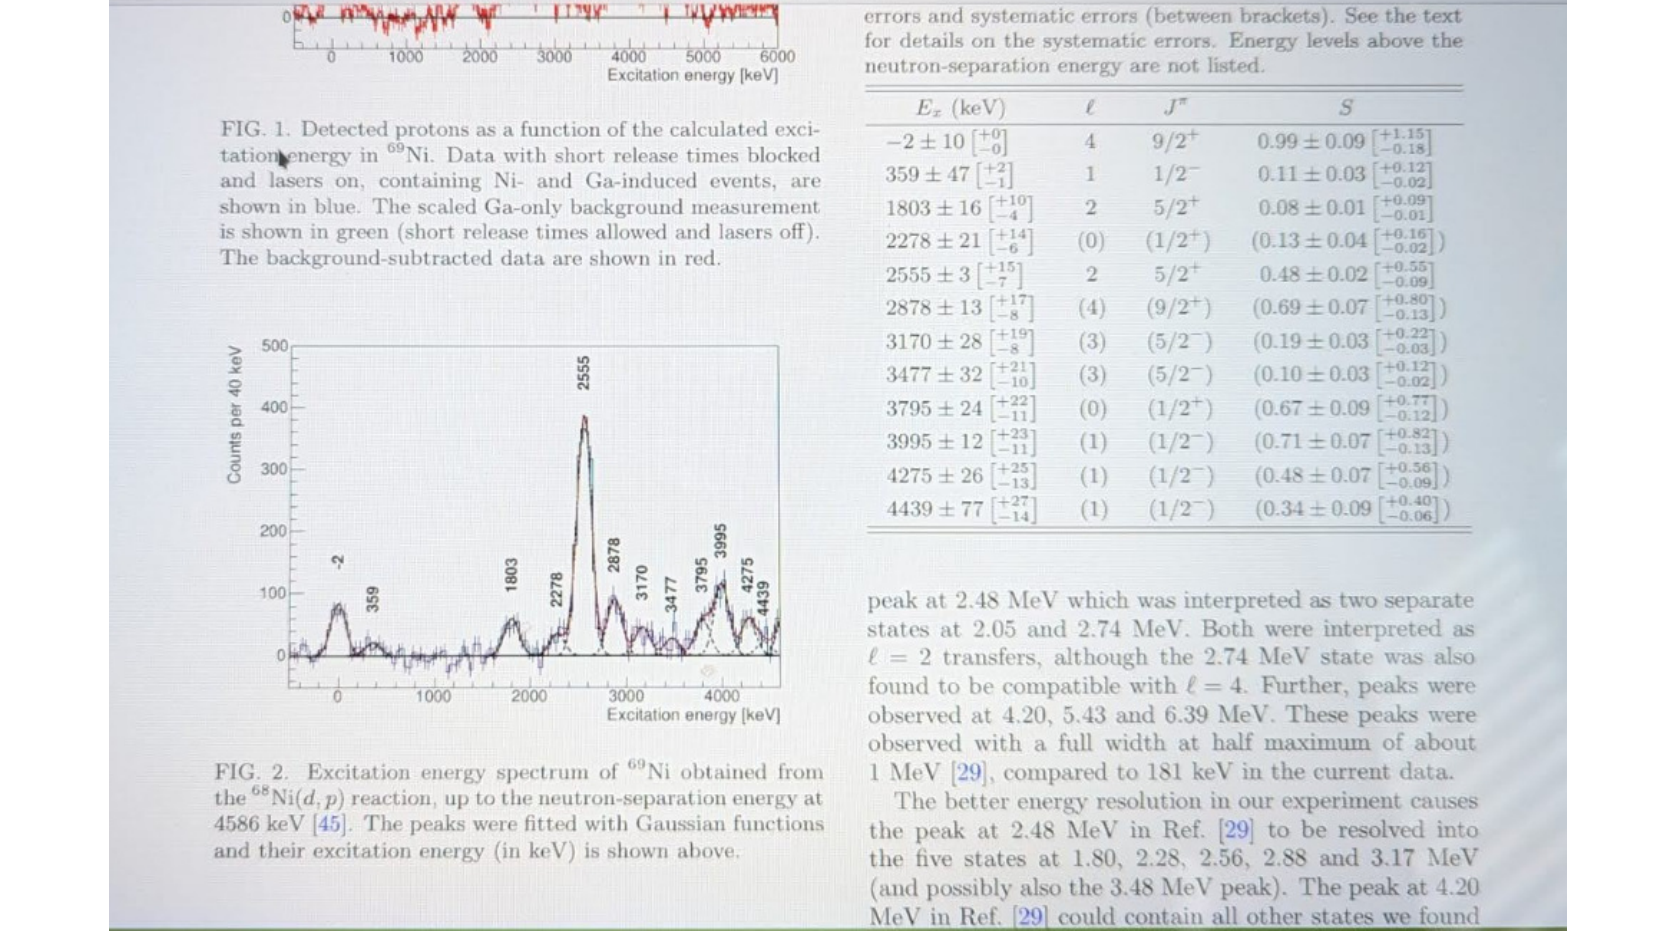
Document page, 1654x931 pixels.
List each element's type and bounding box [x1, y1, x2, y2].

picture [109, 0, 1567, 931]
